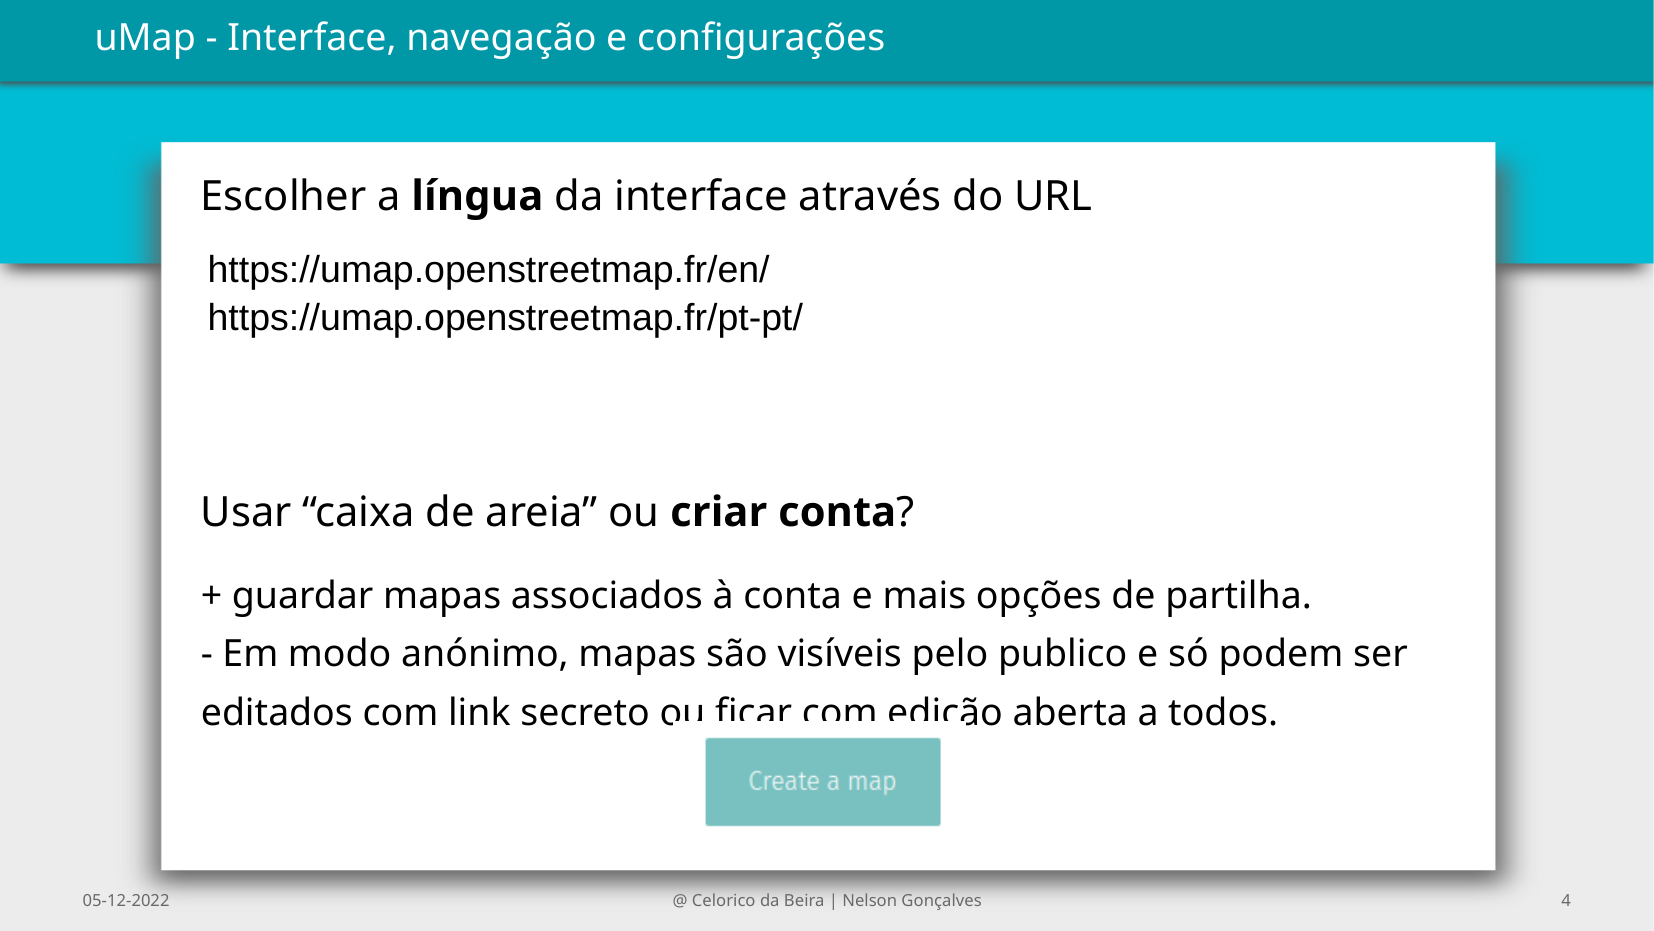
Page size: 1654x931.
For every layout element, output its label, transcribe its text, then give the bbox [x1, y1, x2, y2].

text_box https://umap.openstreetmap.fr/en/ https://umap.openstreetmap.fr/pt-pt/ [192, 234, 886, 347]
list Escolher a língua da interface através do URL Usar “caixa de areia” ou criar conta? + guardar mapas associados à conta e mais opções de partilha. - Em modo anónimo, mapas são visíveis pelo publico e só podem ser editados com link secreto ou ficar com edição aberta a todos. [200, 165, 1465, 842]
title uMap - Interface, navegação e configurações [94, 10, 1583, 63]
picture [0, 0, 1654, 931]
